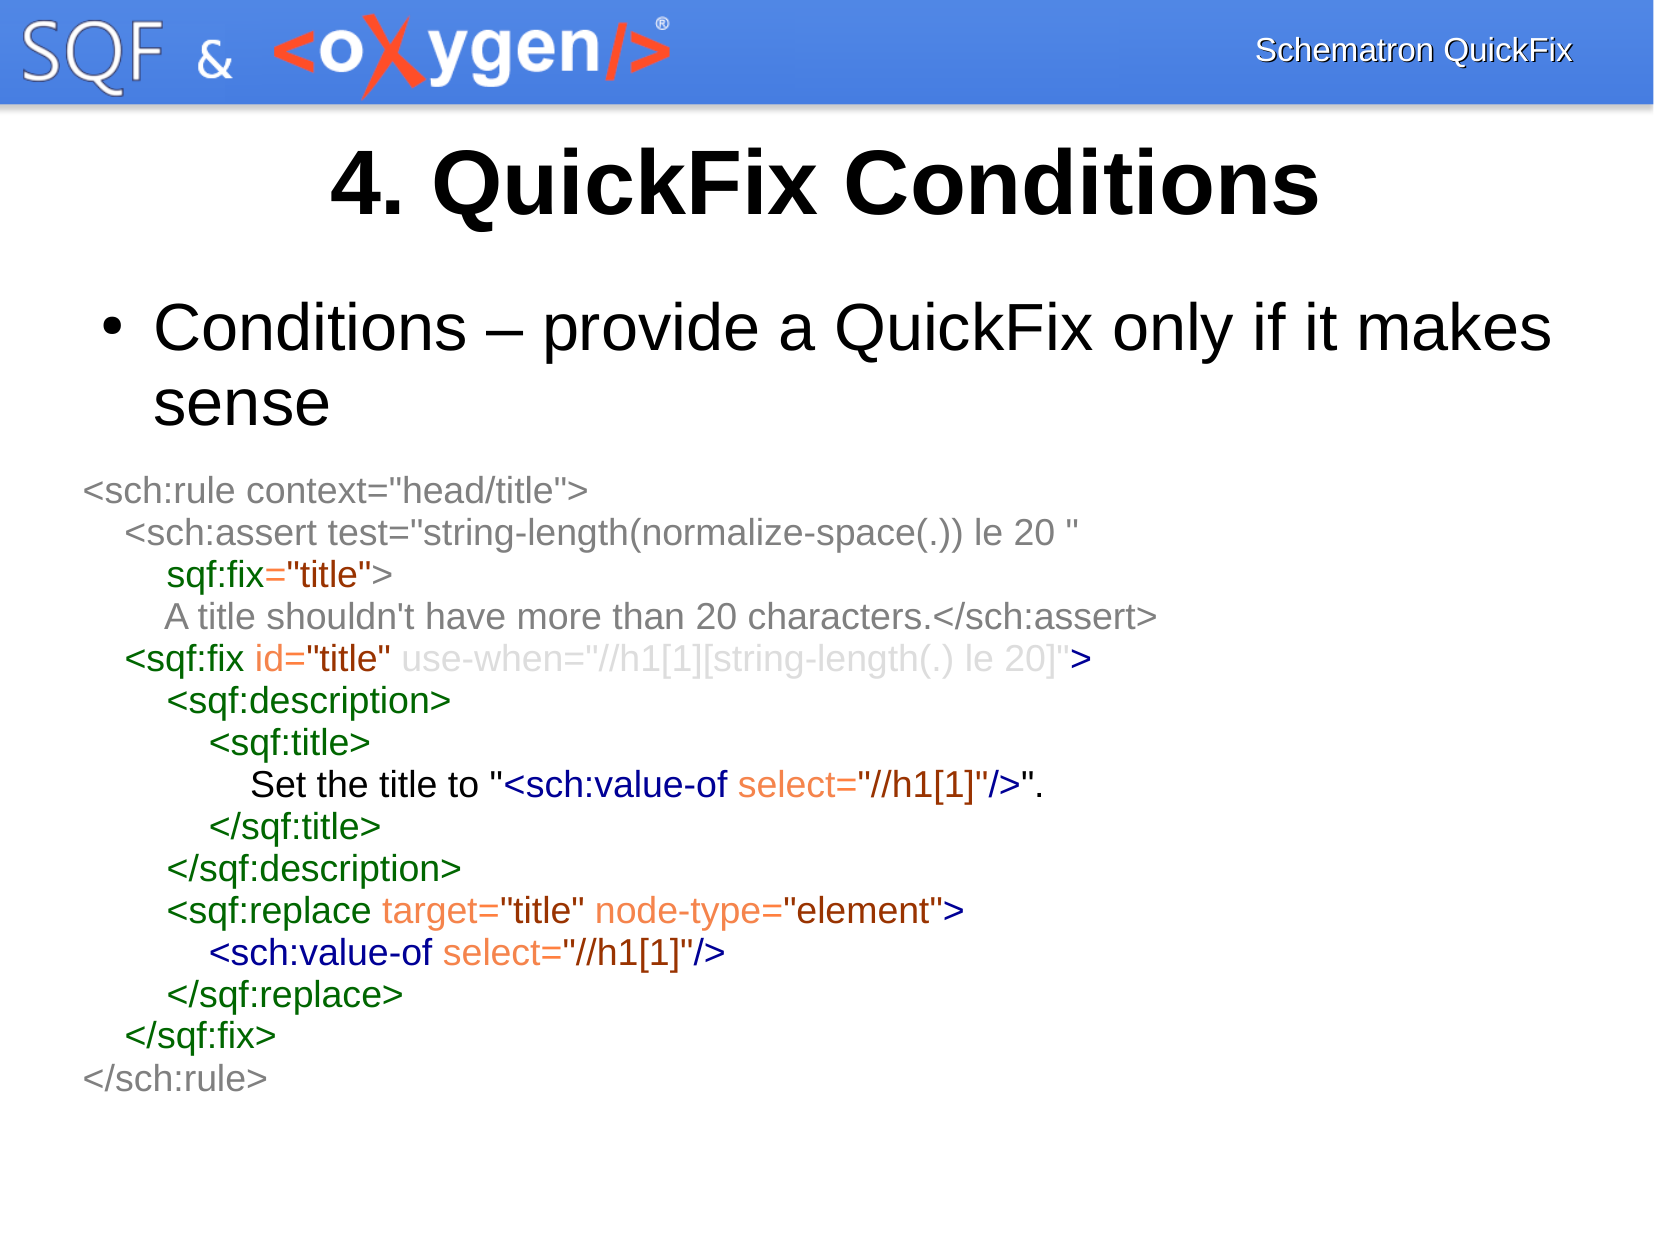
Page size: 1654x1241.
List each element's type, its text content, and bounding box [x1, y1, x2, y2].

list Conditions – provide a QuickFix only if it makes sense <sch:rule context="head/title"> <sch:assert test="string-length(normalize-space(.)) le 20 " sqf:fix="title"> A title shouldn't have more than 20 characters.</sch:assert> <sqf:fix id="title" use-when="//h1[1][string-length(.) le 20]"> <sqf:description> <sqf:title> Set the title to "<sch:value-of select="//h1[1]"/>". </sqf:title> </sqf:description> <sqf:replace target="title" node-type="element"> <sch:value-of select="//h1[1]"/> </sqf:replace> </sqf:fix> </sch:rule> [82, 290, 1571, 1100]
title 4. QuickFix Conditions [82, 78, 1571, 287]
picture [0, 0, 1654, 118]
